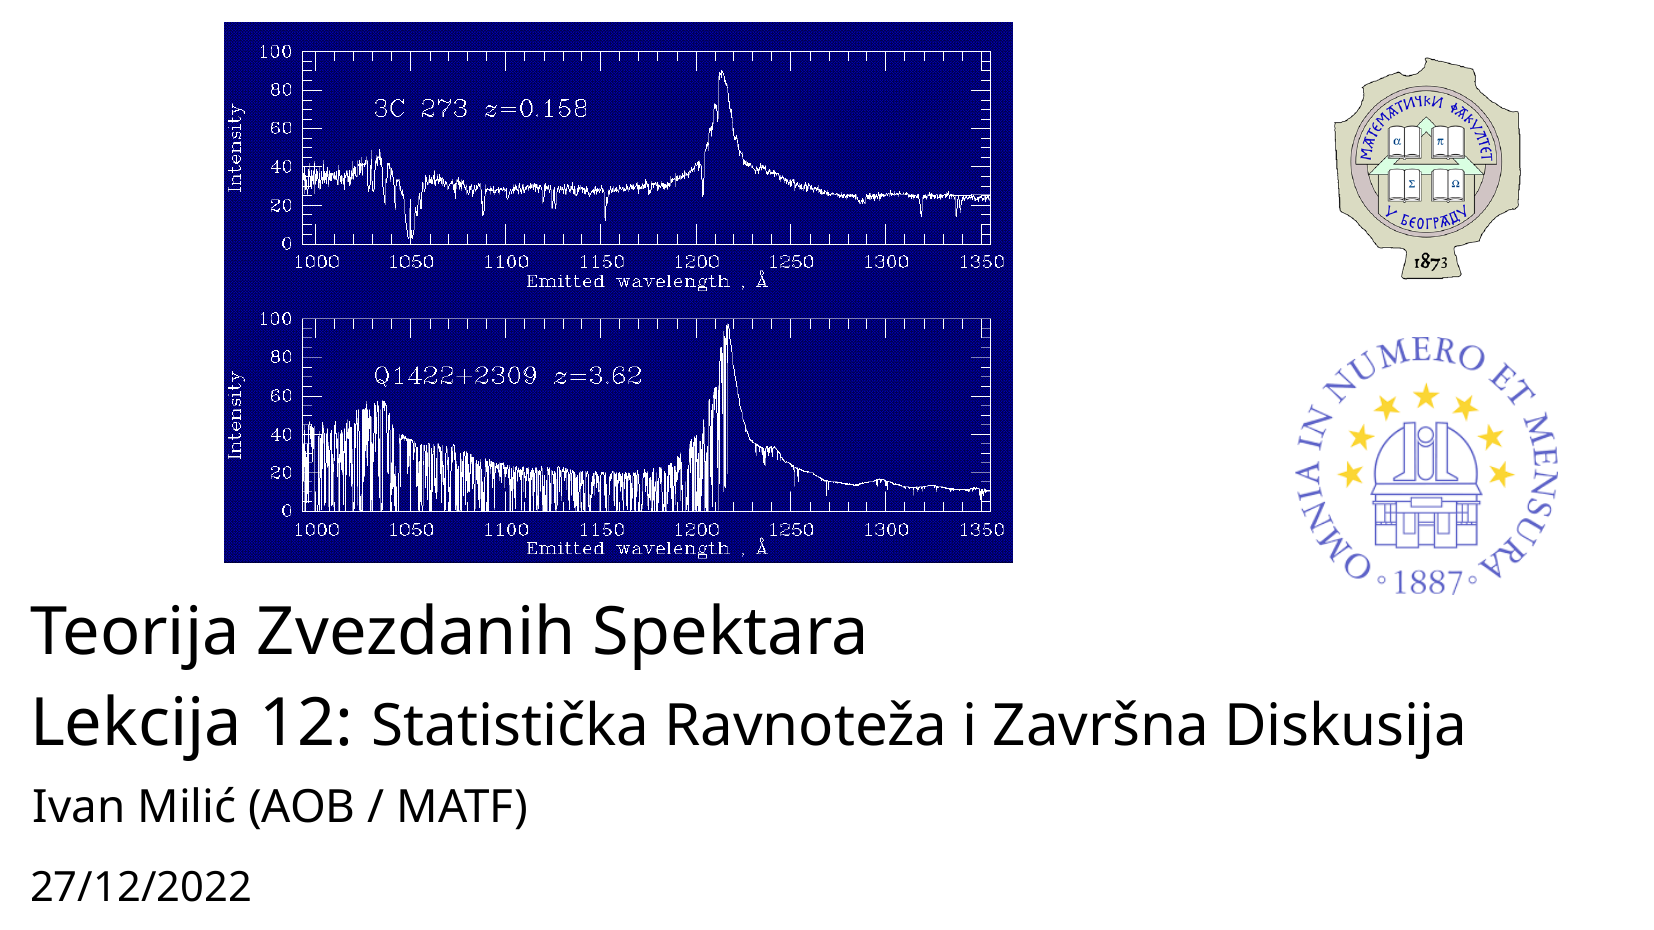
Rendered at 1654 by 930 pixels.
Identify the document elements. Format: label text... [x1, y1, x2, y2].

text_box Teorija Zvezdanih Spektara Lekcija 12: Statistička Ravnoteža i Završna Diskusija [30, 583, 1595, 765]
subtitle 27/12/2022 [30, 847, 1530, 923]
picture [224, 22, 1013, 563]
picture [1237, 25, 1616, 310]
text_box Ivan Milić (AOB / MATF) [18, 765, 1331, 847]
picture [1295, 337, 1558, 595]
